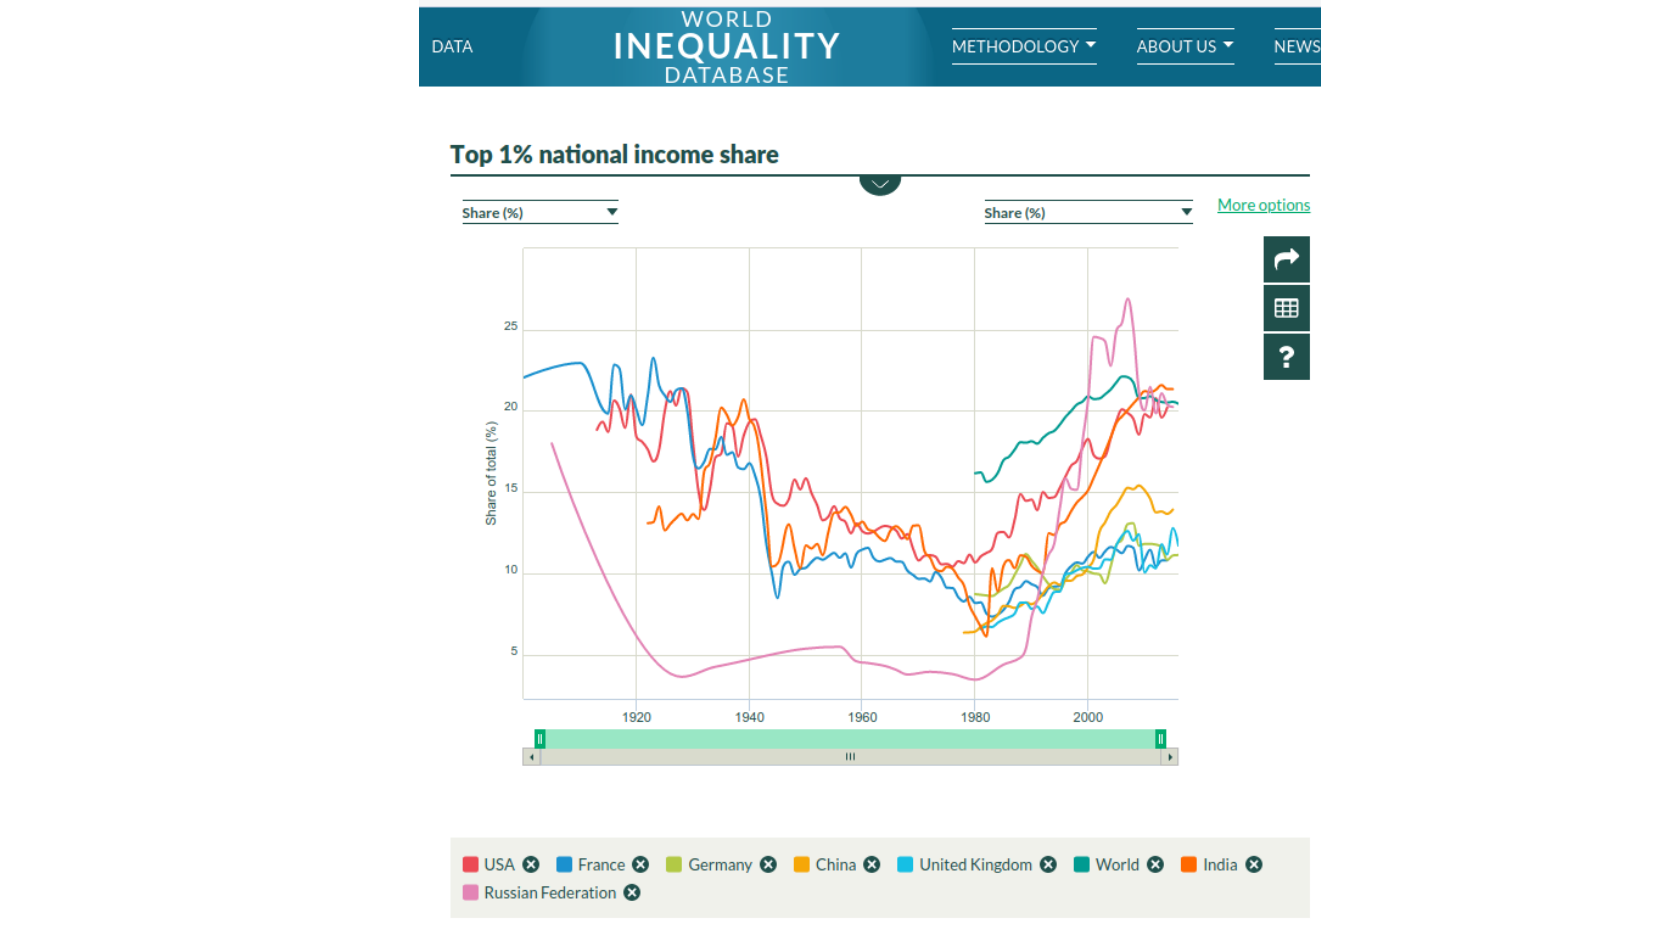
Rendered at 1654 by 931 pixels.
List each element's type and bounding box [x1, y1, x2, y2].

picture [419, 0, 1321, 929]
